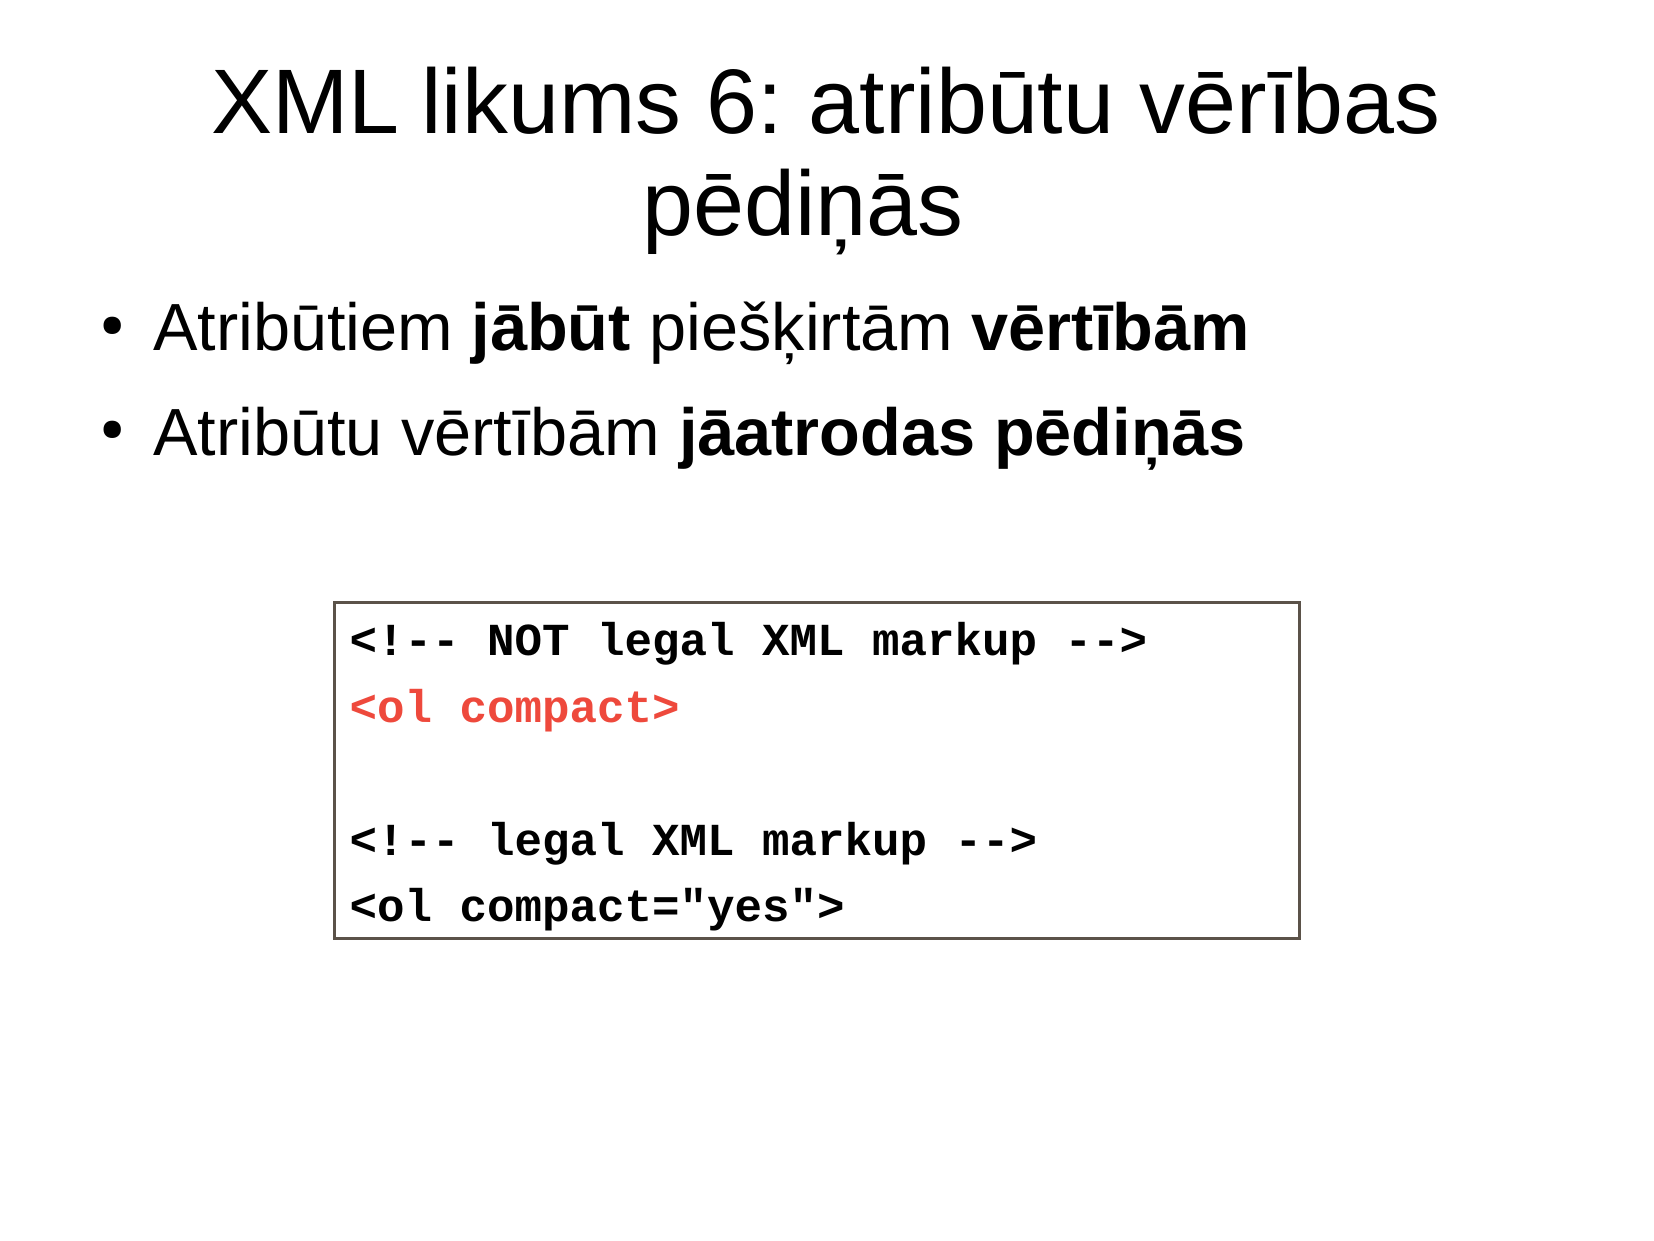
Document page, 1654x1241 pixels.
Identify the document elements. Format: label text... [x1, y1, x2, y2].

title XML likums 6: atribūtu vērības pēdiņās [82, 49, 1571, 257]
list Atribūtiem jābūt piešķirtām vērtībām Atribūtu vērtībām jāatrodas pēdiņās [82, 290, 1538, 1010]
text_box <!-- NOT legal XML markup --> <ol compact> <!-- legal XML markup --> <ol compact="yes"> [334, 602, 1300, 939]
